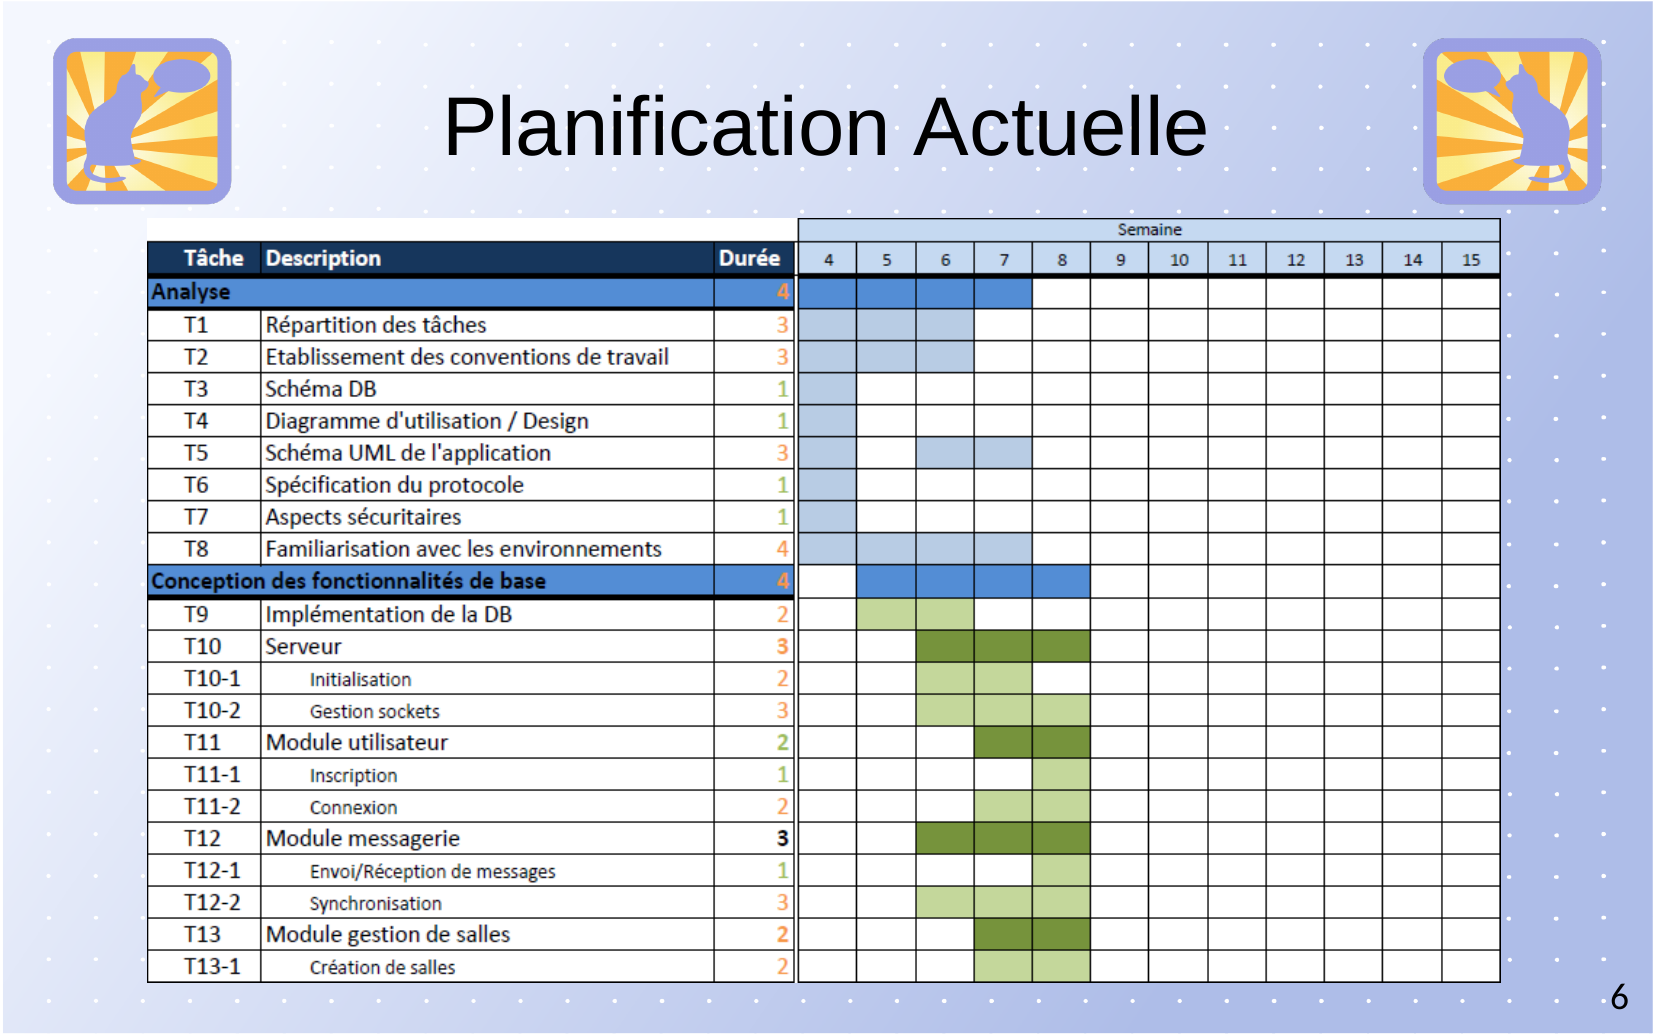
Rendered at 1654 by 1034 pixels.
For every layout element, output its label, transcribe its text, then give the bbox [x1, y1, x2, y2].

picture [147, 218, 1501, 983]
text_box 6 [1595, 964, 1642, 1025]
title Planification Actuelle [82, 41, 1571, 214]
picture [1417, 32, 1607, 210]
picture [47, 32, 237, 210]
